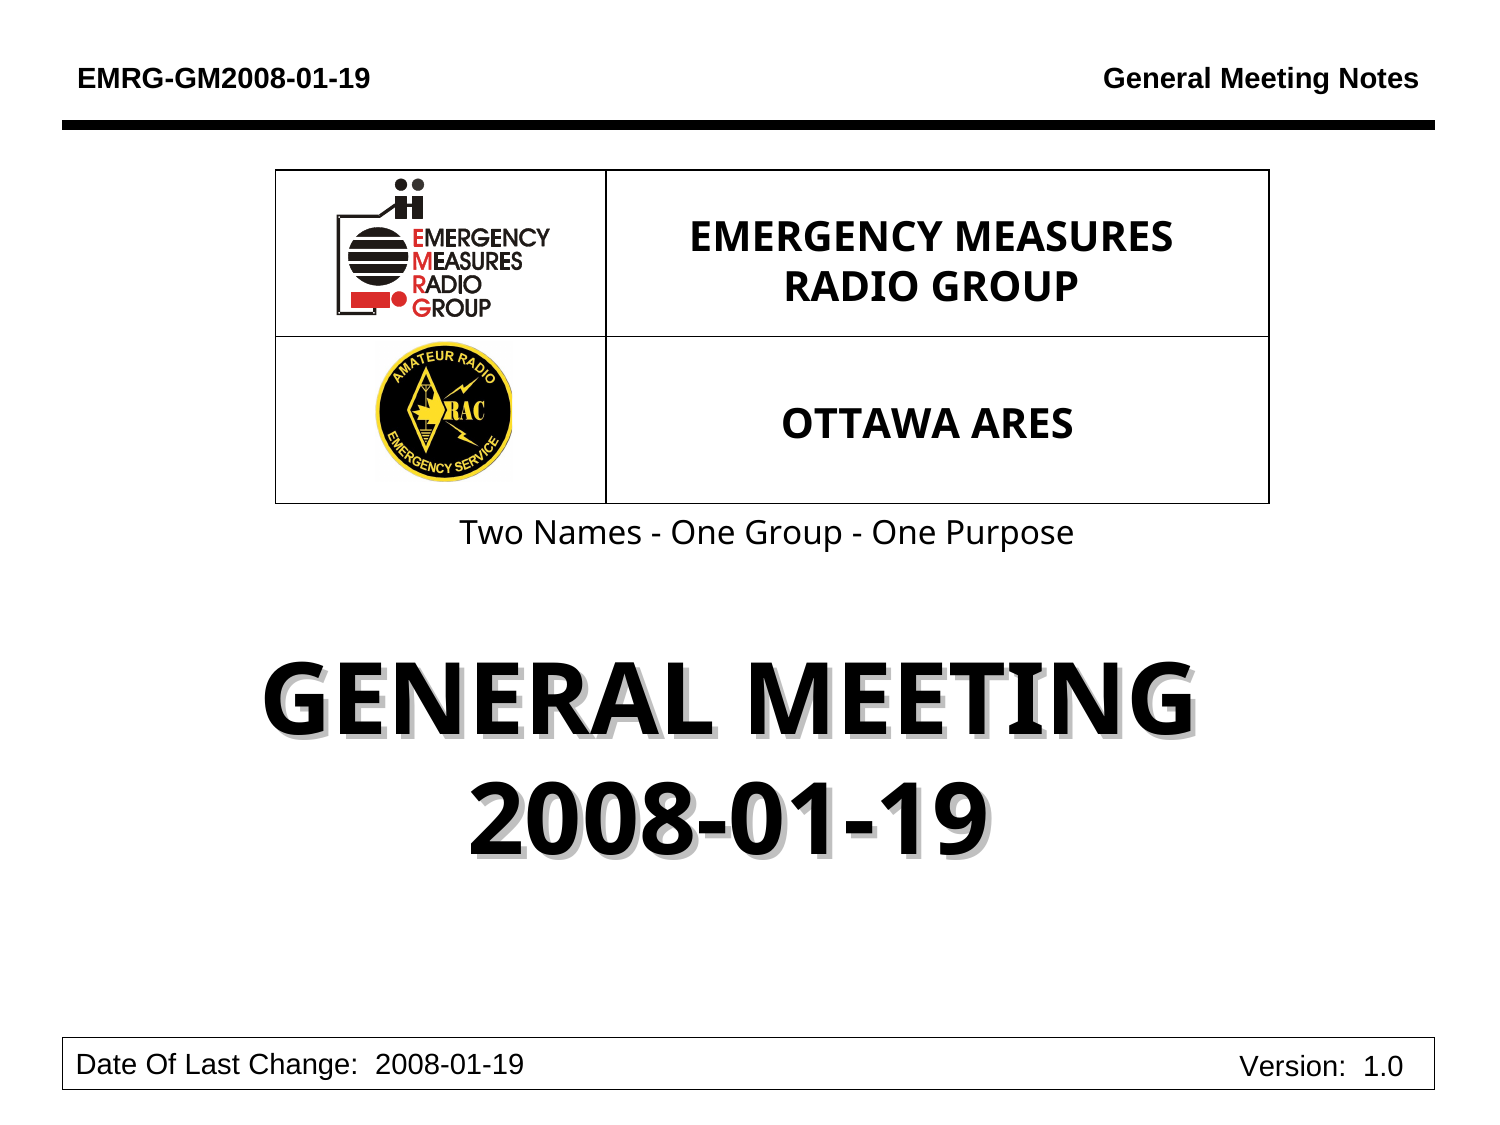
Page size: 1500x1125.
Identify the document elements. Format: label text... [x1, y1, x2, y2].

text_box Two Names - One Group - One Purpose [444, 503, 1091, 559]
chart [375, 341, 513, 482]
text_box General Meeting Notes [912, 51, 1435, 103]
text_box Date Of Last Change: 2008-01-19 [60, 1037, 541, 1089]
text_box OTTAWA ARES [766, 388, 1089, 455]
text_box EMRG-GM2008-01-19 [62, 51, 431, 103]
text_box GENERAL MEETING 2008-01-19 [43, 626, 1416, 882]
picture [336, 178, 550, 317]
text_box EMERGENCY MEASURES RADIO GROUP [637, 201, 1226, 318]
text_box Version: 1.0 [1224, 1039, 1420, 1090]
